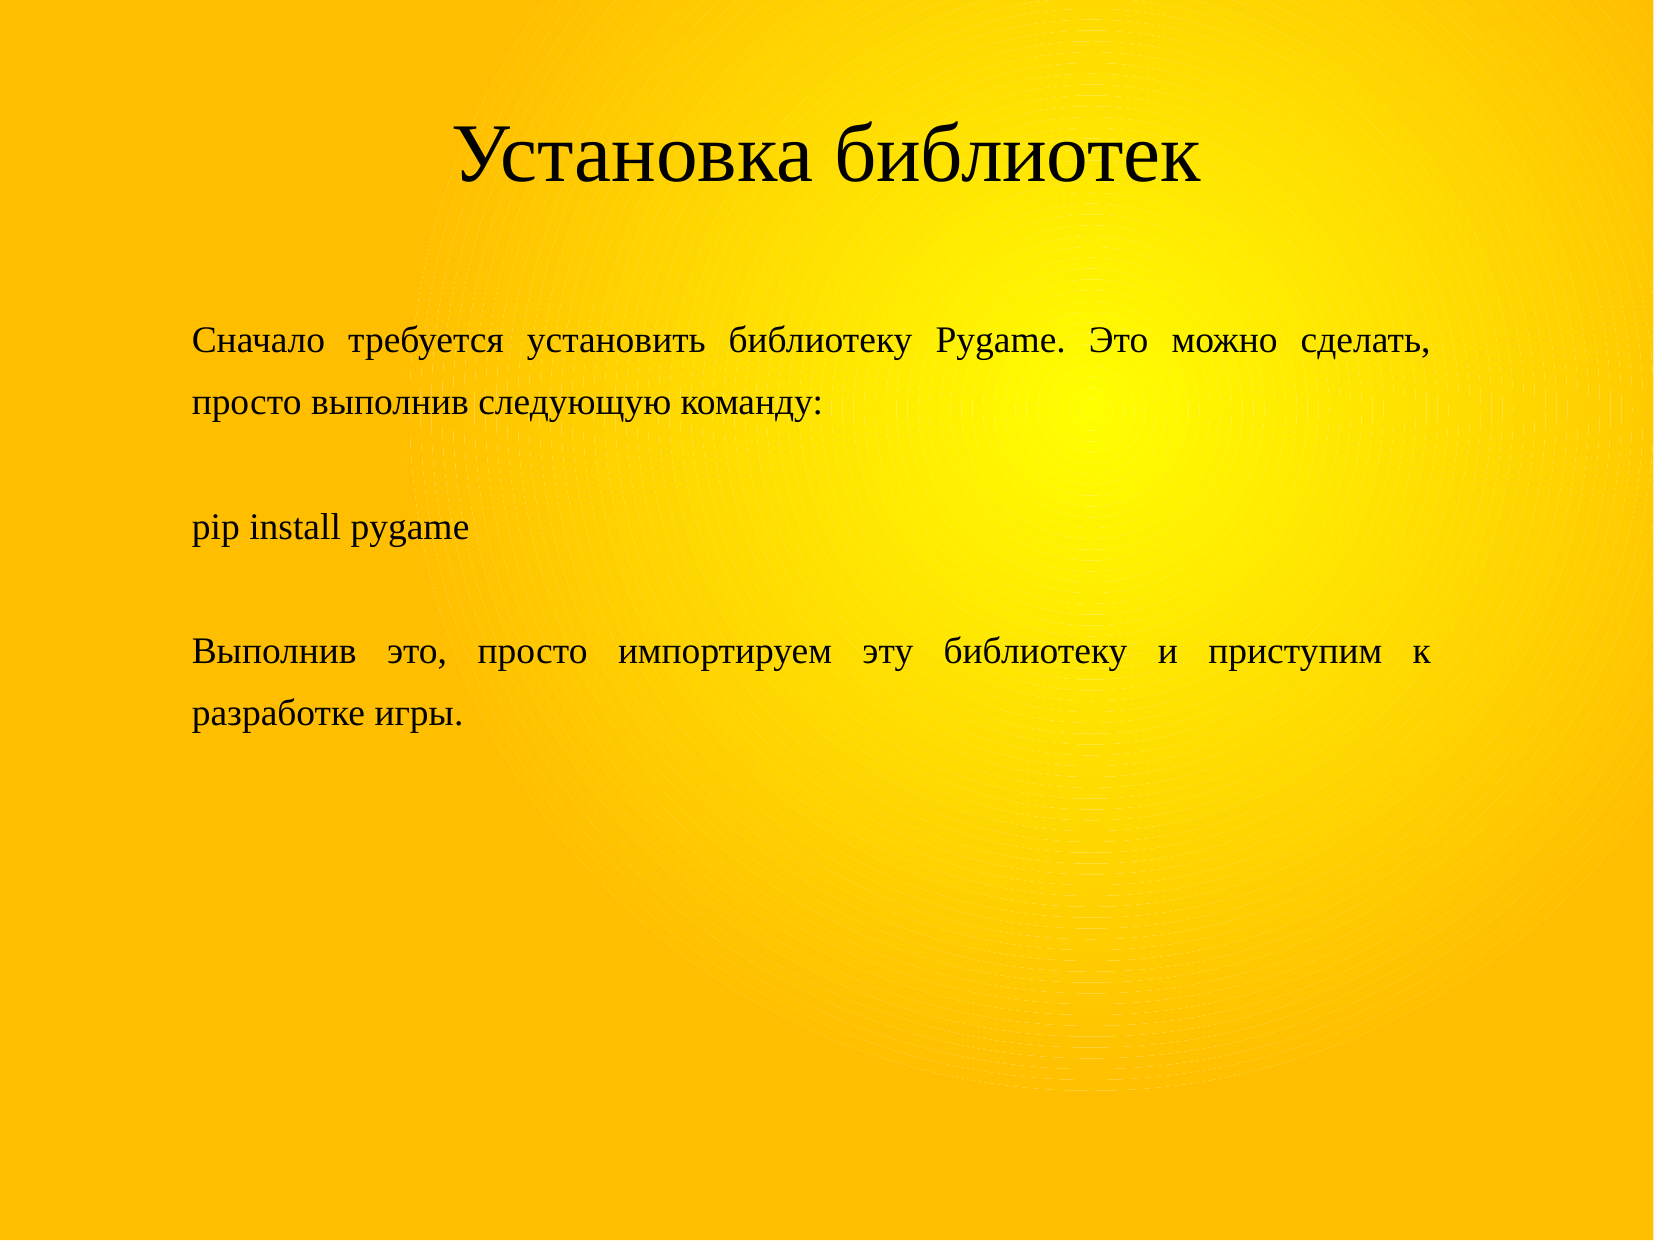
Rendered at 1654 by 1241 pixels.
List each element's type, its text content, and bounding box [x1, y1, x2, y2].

text_box Сначало требуется установить библиотеку Pygame. Это можно сделать, просто выполнив следующую команду: pip install pygame Выполнив это, просто импортируем эту библиотеку и приступим к разработке игры. [177, 290, 1447, 768]
title Установка библиотек [82, 49, 1571, 257]
